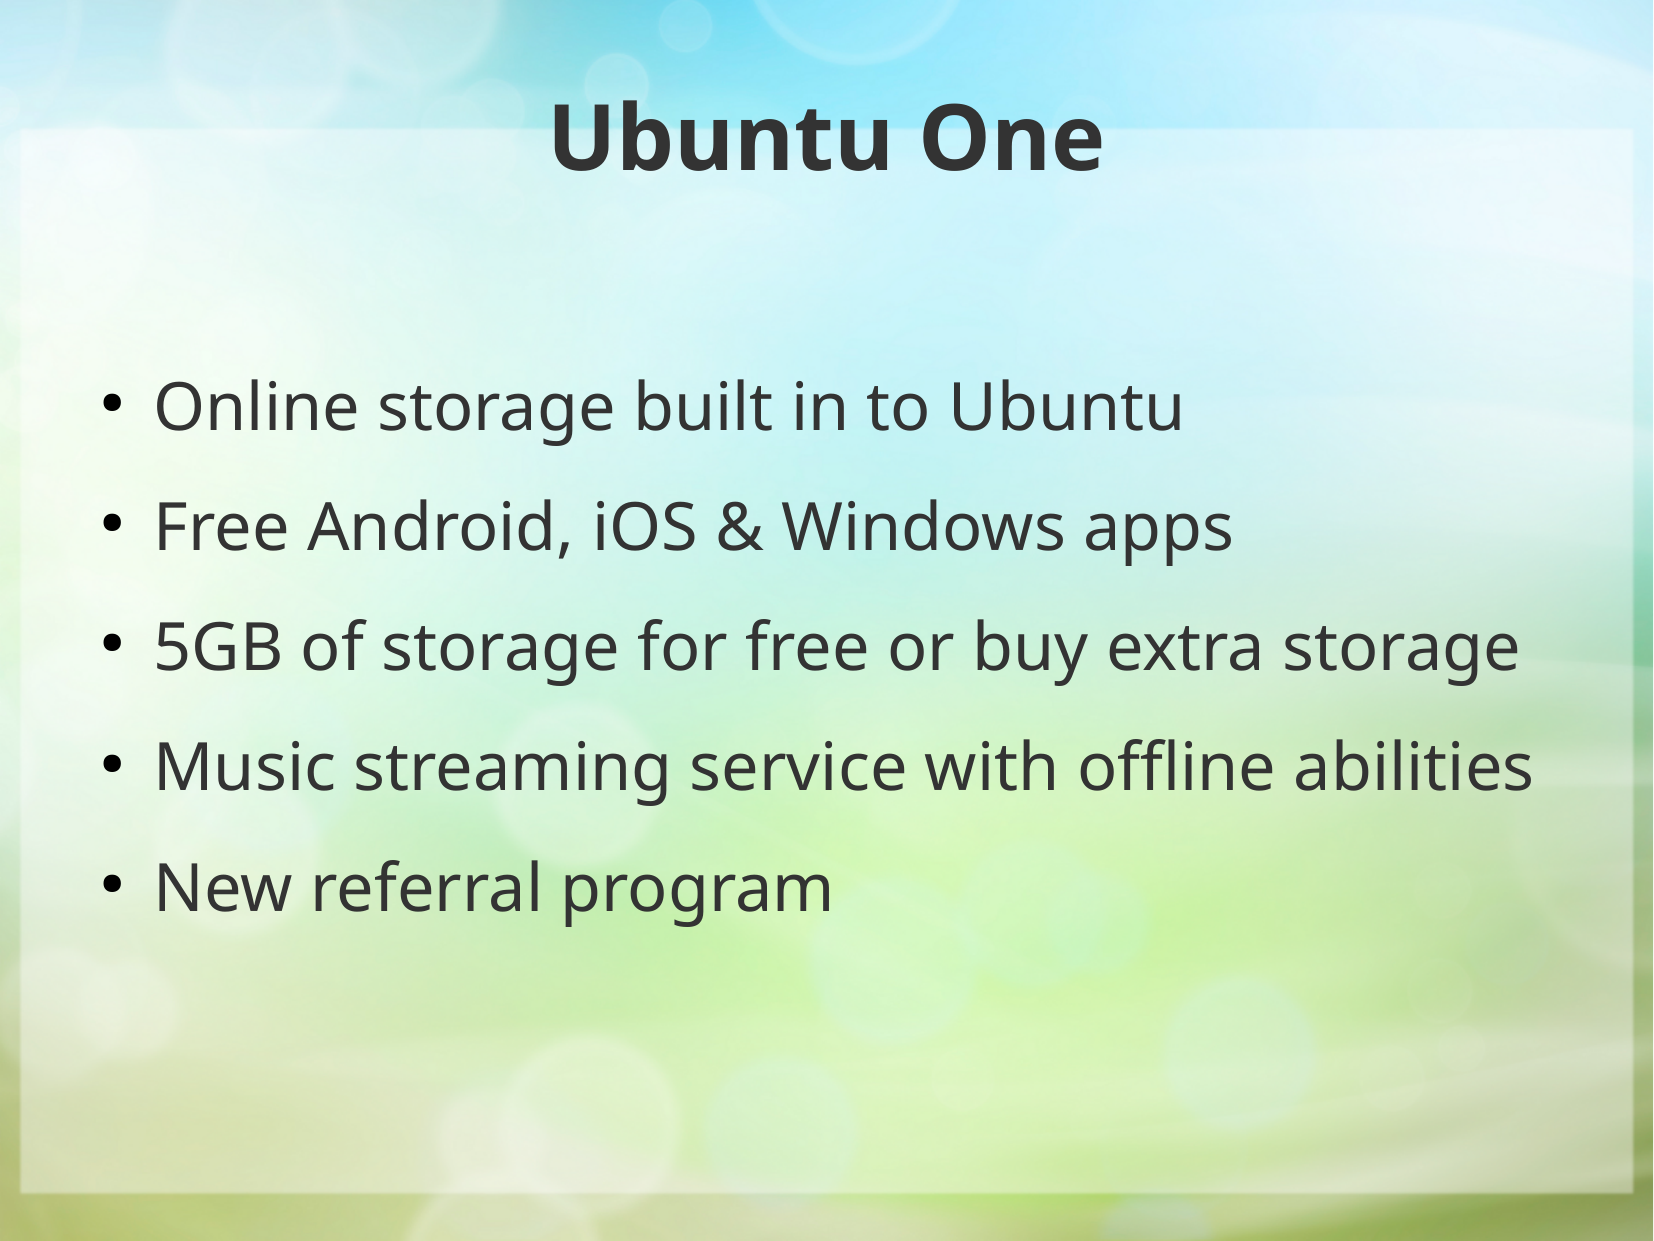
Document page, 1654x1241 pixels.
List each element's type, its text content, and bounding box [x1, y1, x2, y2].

picture [0, 0, 1654, 1241]
list Online storage built in to Ubuntu Free Android, iOS & Windows apps 5GB of storage for free or buy extra storage Music streaming service with offline abilities New referral program [82, 285, 1571, 1005]
title Ubuntu One [82, 60, 1571, 211]
